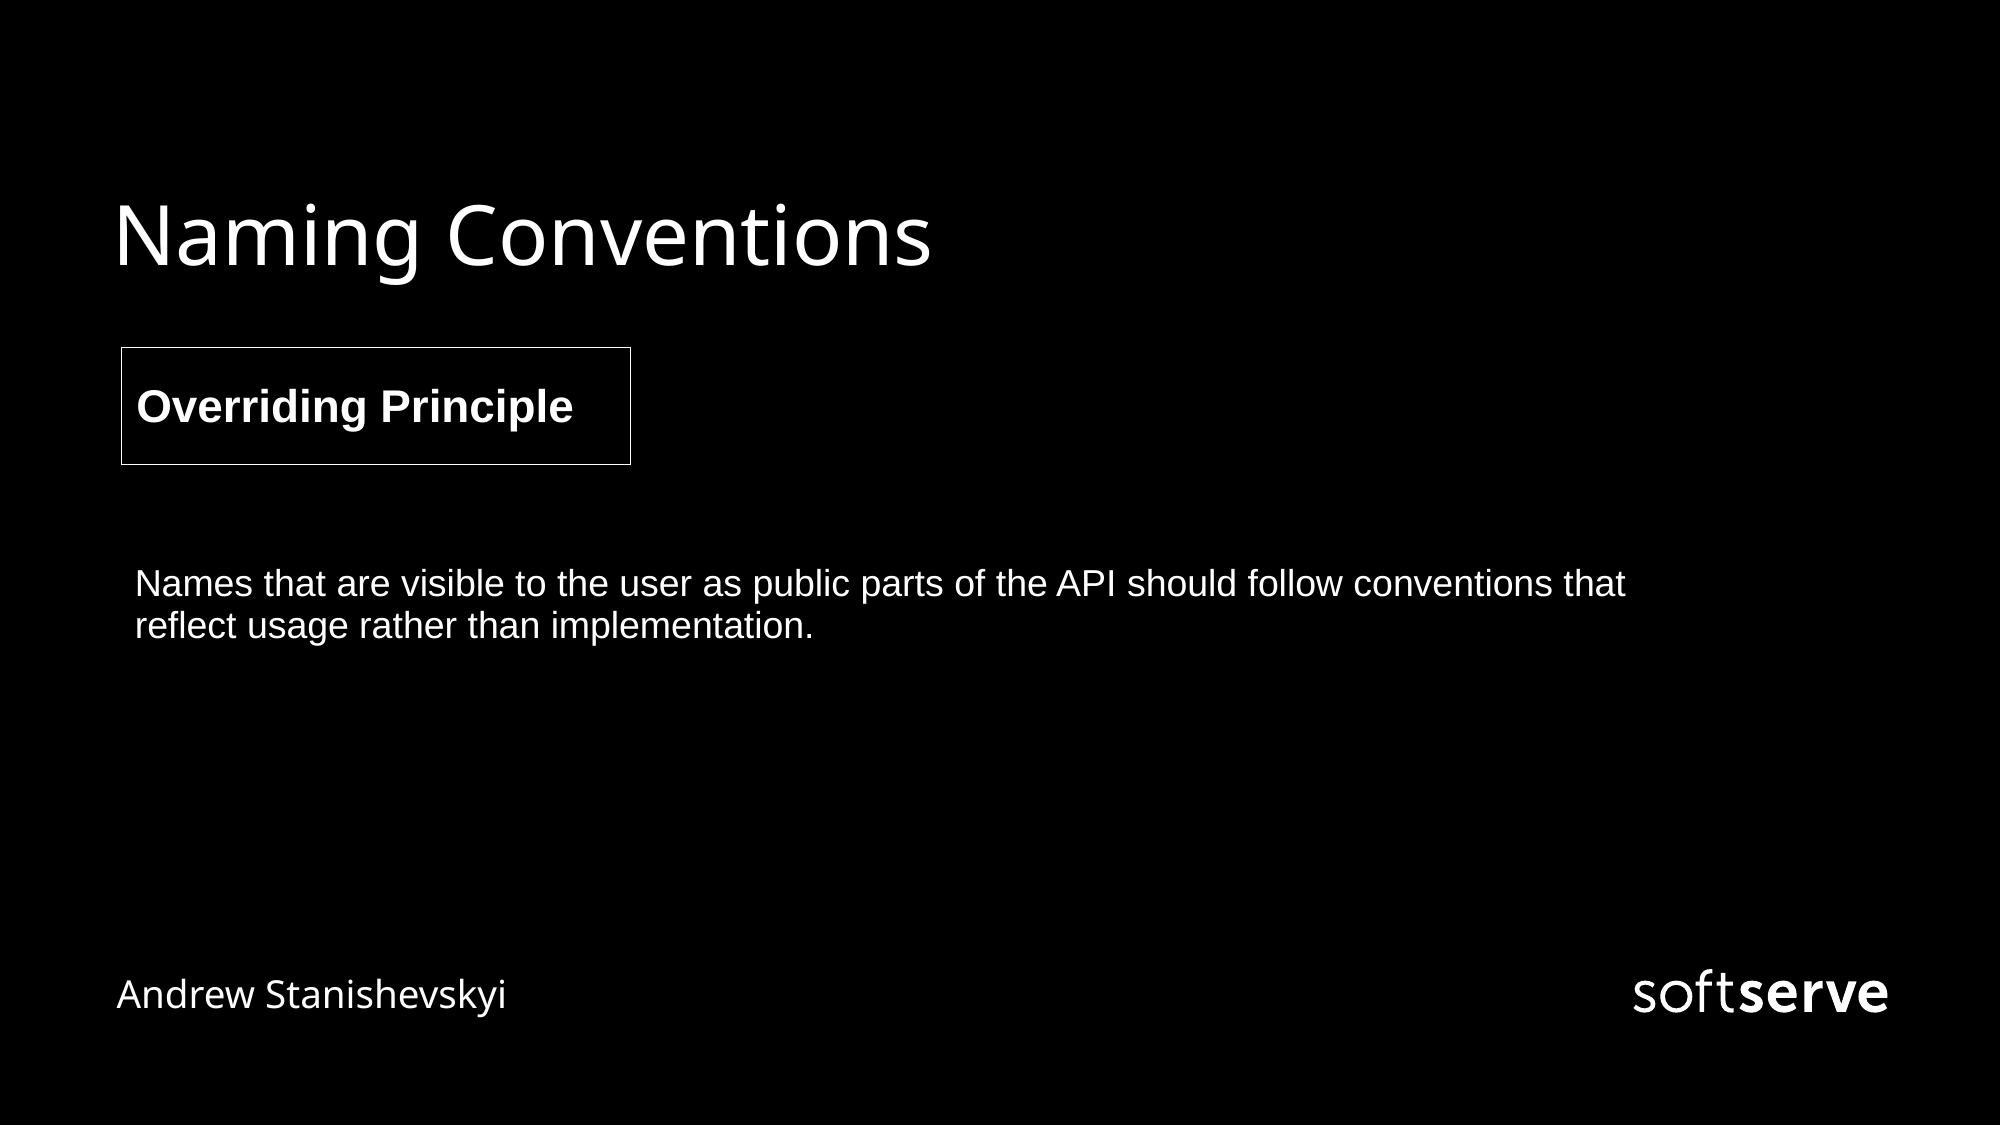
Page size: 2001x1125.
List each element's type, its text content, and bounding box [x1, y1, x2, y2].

text_box Names that are visible to the user as public parts of the API should follow conventions that reflect usage rather than implementation. [120, 554, 1681, 654]
title Naming Conventions [112, 154, 1888, 312]
text_box Overriding Principle [121, 347, 631, 465]
list Andrew Stanishevskyi [0, 970, 569, 1019]
